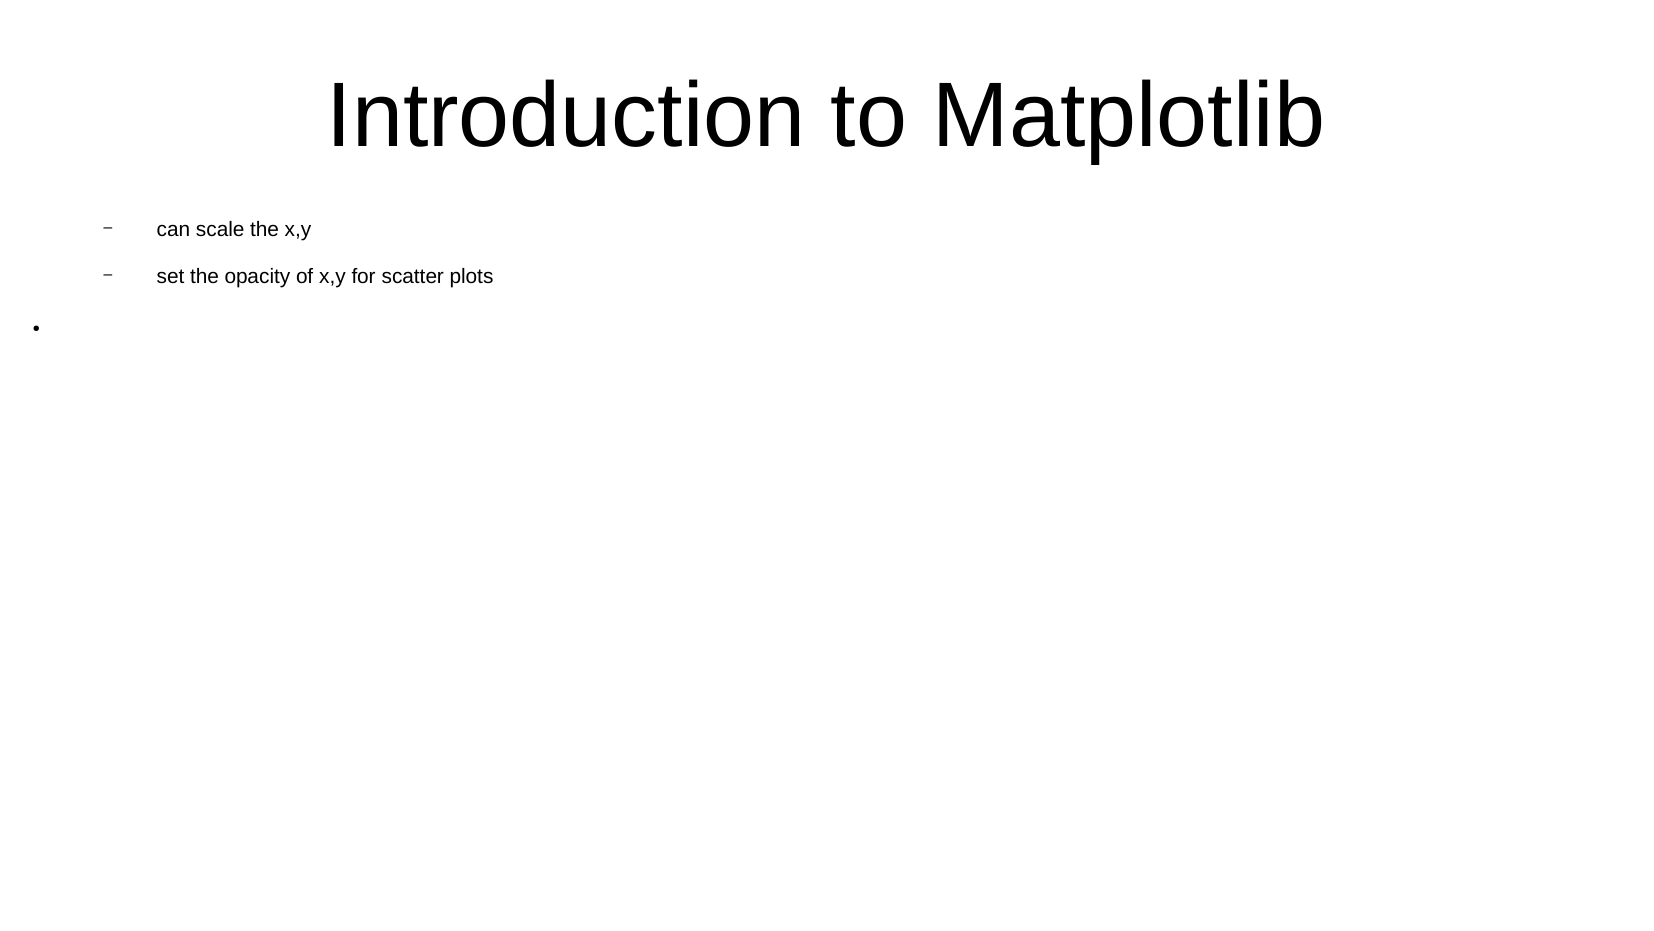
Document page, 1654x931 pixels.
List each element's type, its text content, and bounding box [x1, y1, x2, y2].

title Introduction to Matplotlib [82, 37, 1571, 193]
list can scale the x,y set the opacity of x,y for scatter plots [15, 217, 1571, 916]
